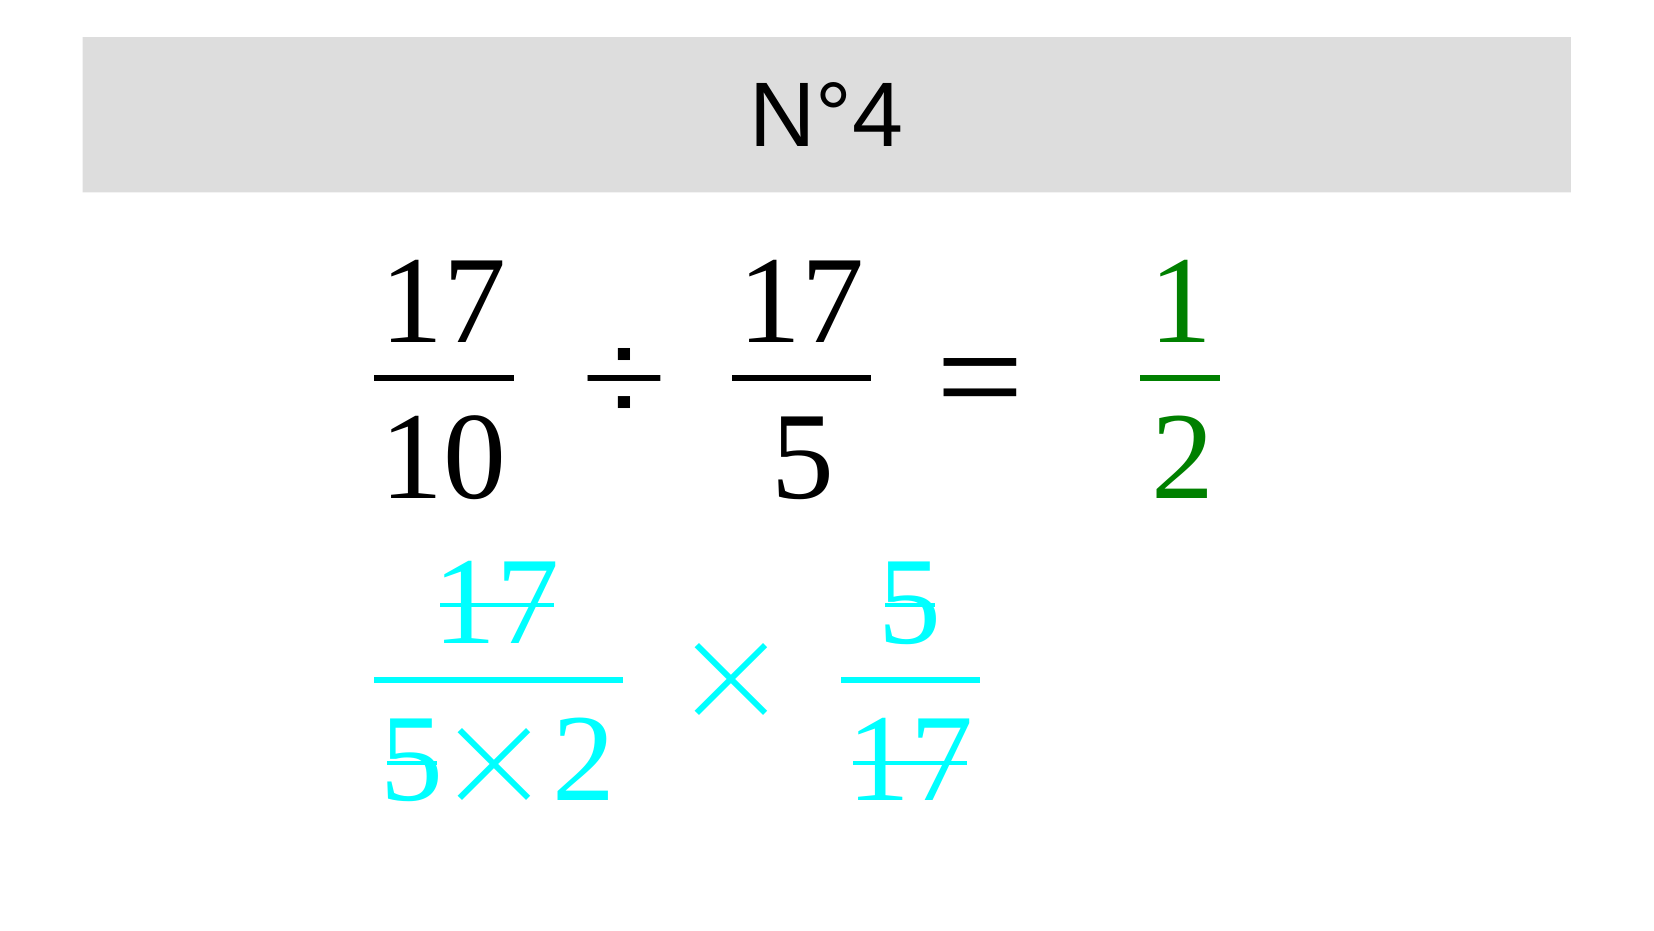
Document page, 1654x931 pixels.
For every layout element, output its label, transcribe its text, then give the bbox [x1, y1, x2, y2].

chart [342, 231, 1234, 827]
title N°4 [82, 37, 1571, 193]
